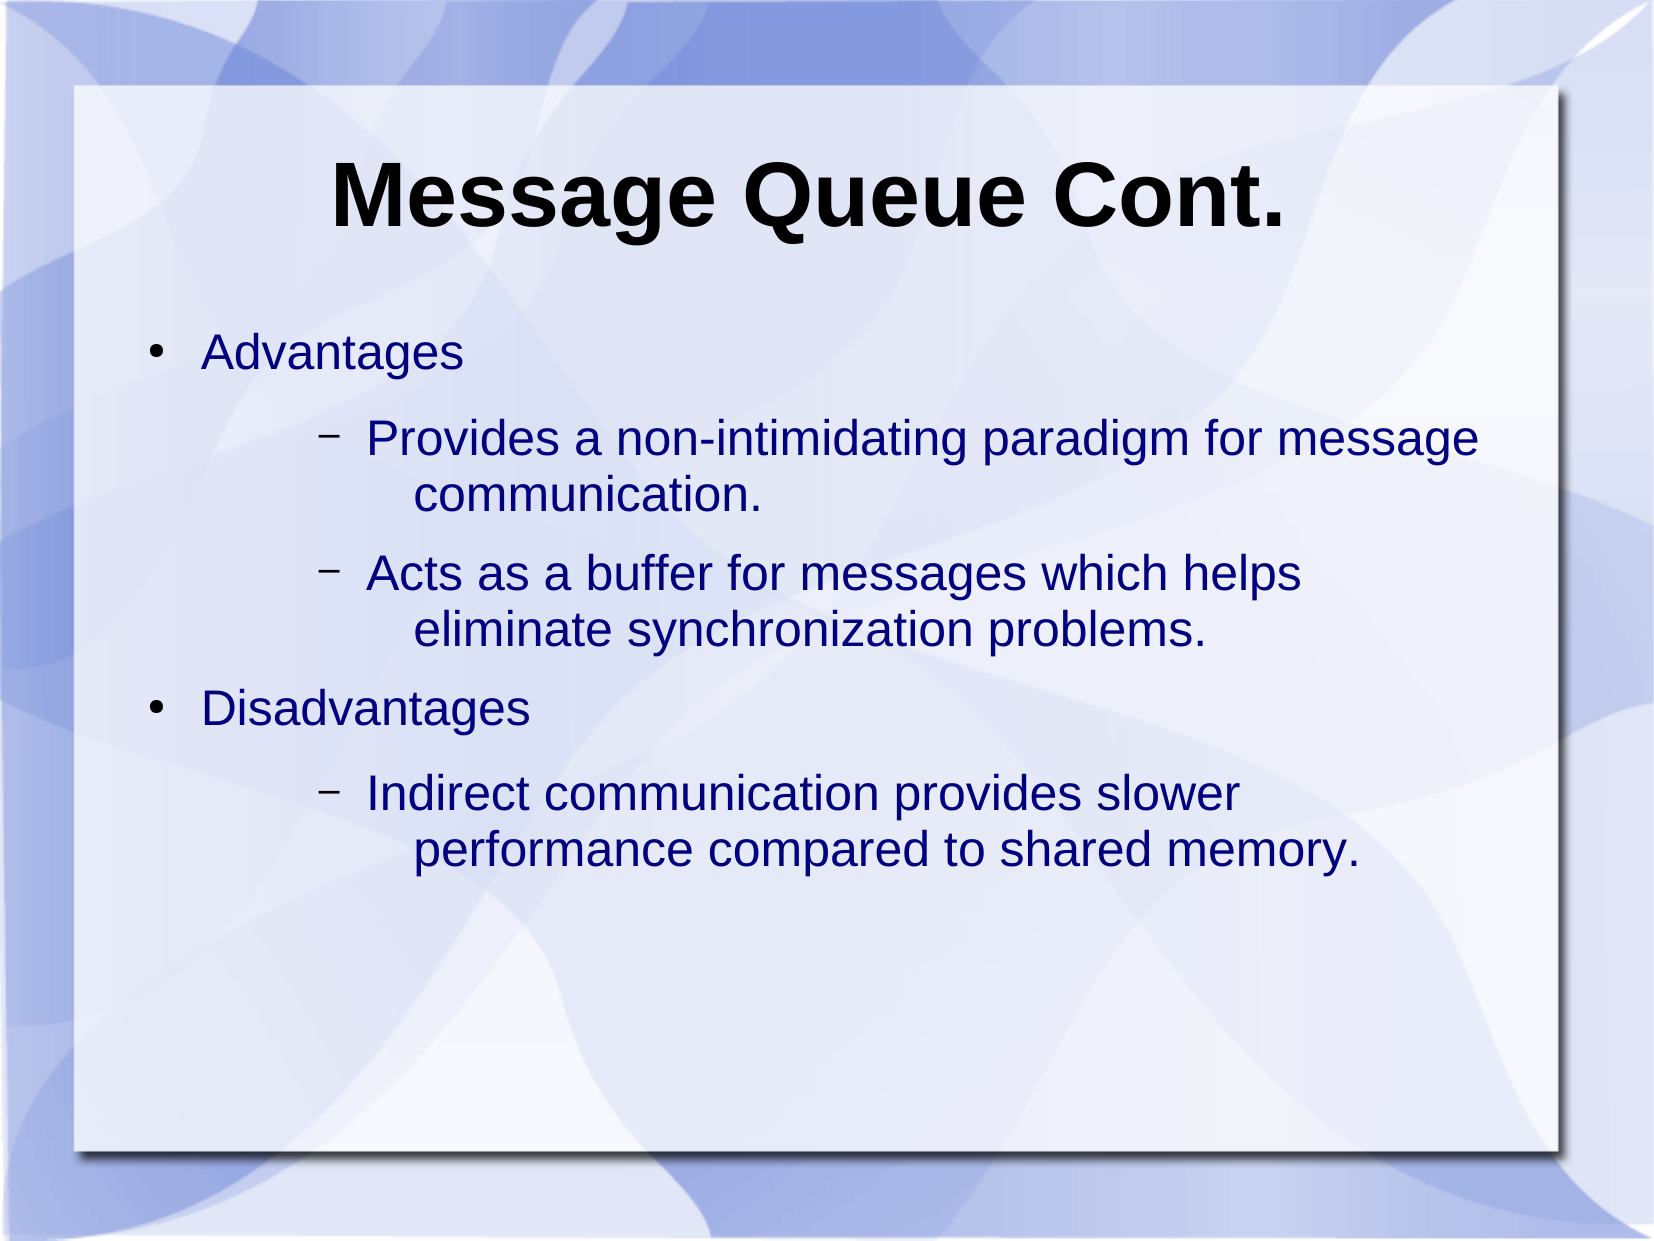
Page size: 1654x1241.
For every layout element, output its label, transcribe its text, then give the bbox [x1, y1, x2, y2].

list Advantages Provides a non-intimidating paradigm for message communication. Acts as a buffer for messages which helps eliminate synchronization problems. Disadvantages Indirect communication provides slower performance compared to shared memory. [129, 324, 1489, 960]
title Message Queue Cont. [82, 98, 1536, 291]
picture [0, 0, 1654, 1241]
